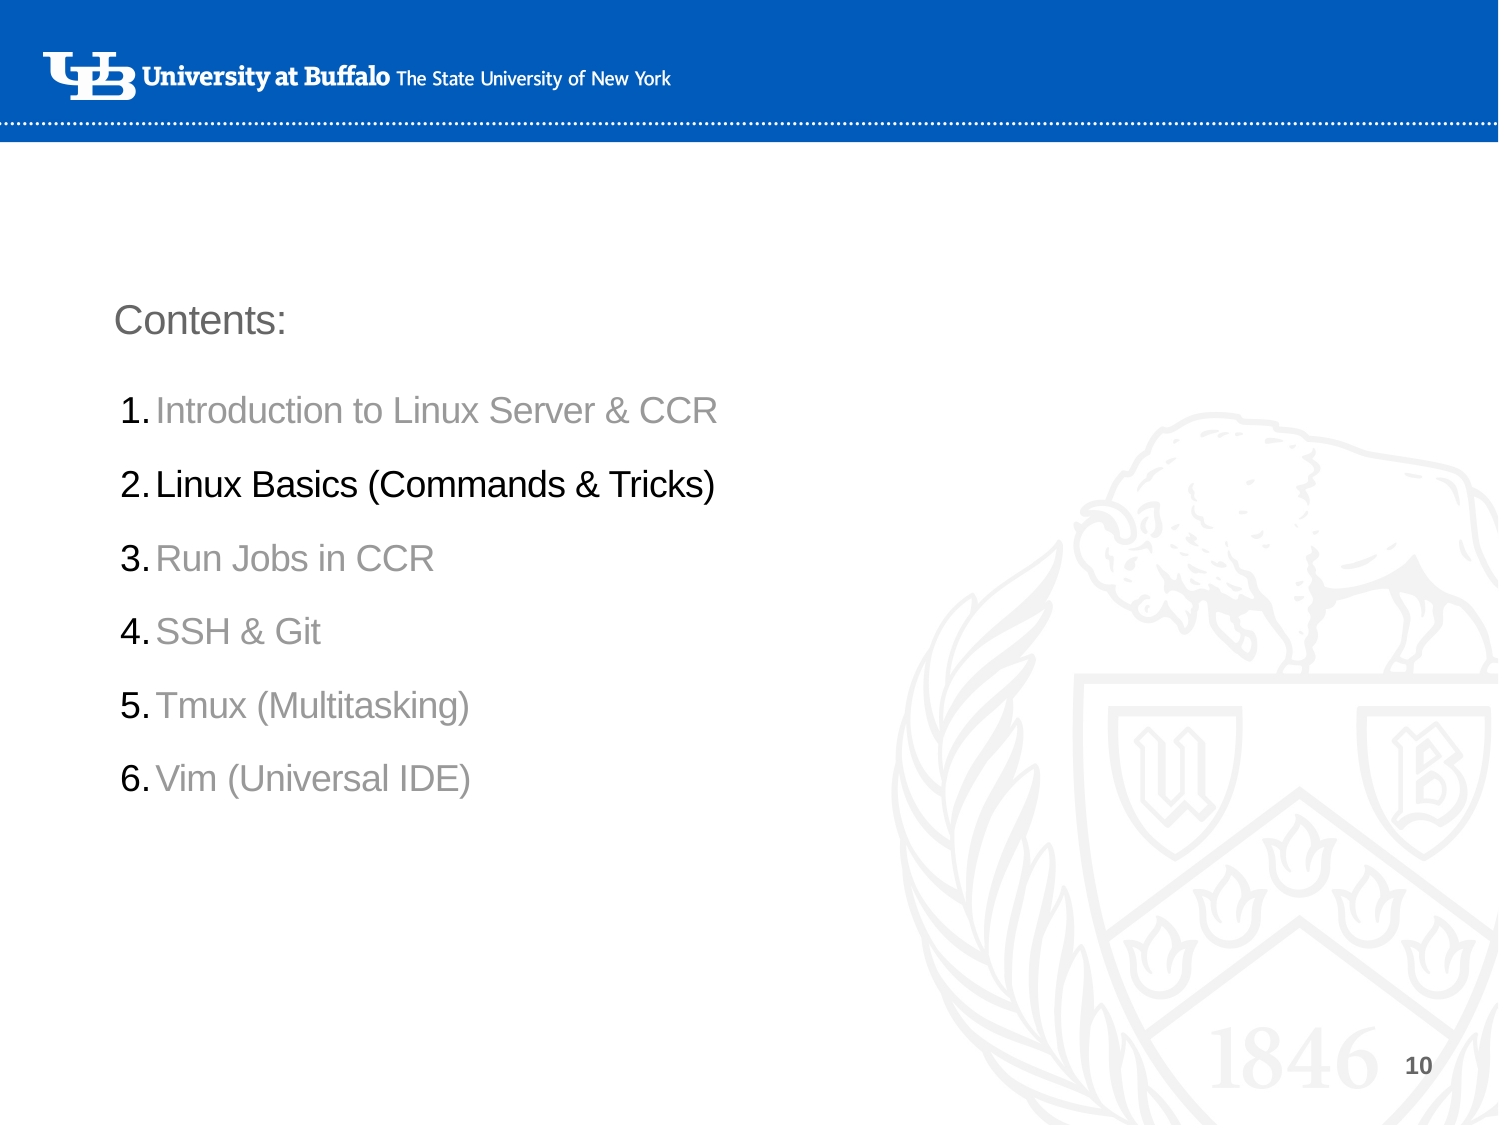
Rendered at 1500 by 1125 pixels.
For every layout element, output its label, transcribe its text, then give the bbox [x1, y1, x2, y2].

text_box Introduction to Linux Server & CCR Linux Basics (Commands & Tricks) Run Jobs in CCR SSH & Git Tmux (Multitasking) Vim (Universal IDE) [90, 383, 1404, 841]
picture [0, 0, 1499, 1125]
text_box Contents: [98, 285, 325, 357]
